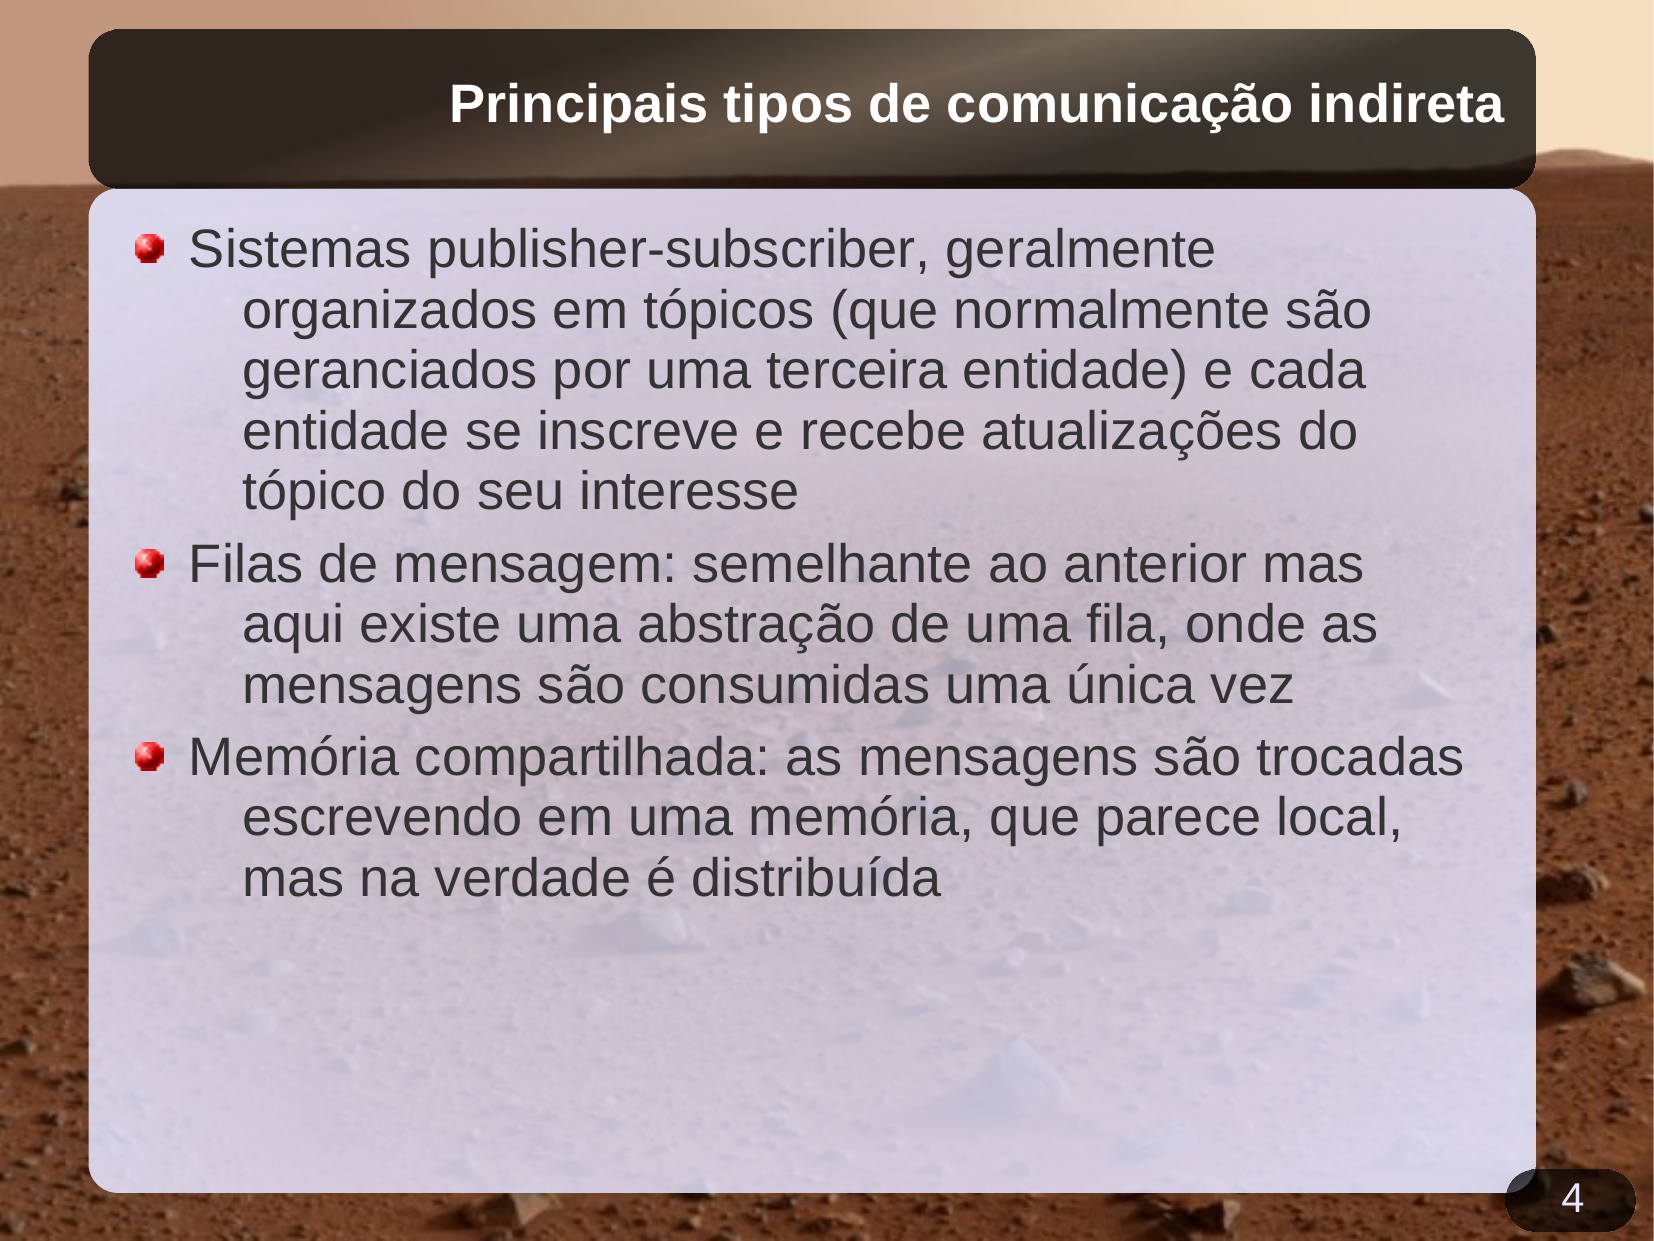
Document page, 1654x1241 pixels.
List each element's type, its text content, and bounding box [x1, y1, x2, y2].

list Sistemas publisher-subscriber, geralmente organizados em tópicos (que normalmente são geranciados por uma terceira entidade) e cada entidade se inscreve e recebe atualizações do tópico do seu interesse Filas de mensagem: semelhante ao anterior mas aqui existe uma abstração de uma fila, onde as mensagens são consumidas uma única vez Memória compartilhada: as mensagens são trocadas escrevendo em uma memória, que parece local, mas na verdade é distribuída [118, 218, 1477, 1164]
picture [0, 0, 1654, 1241]
title Principais tipos de comunicação indireta [118, 59, 1506, 148]
